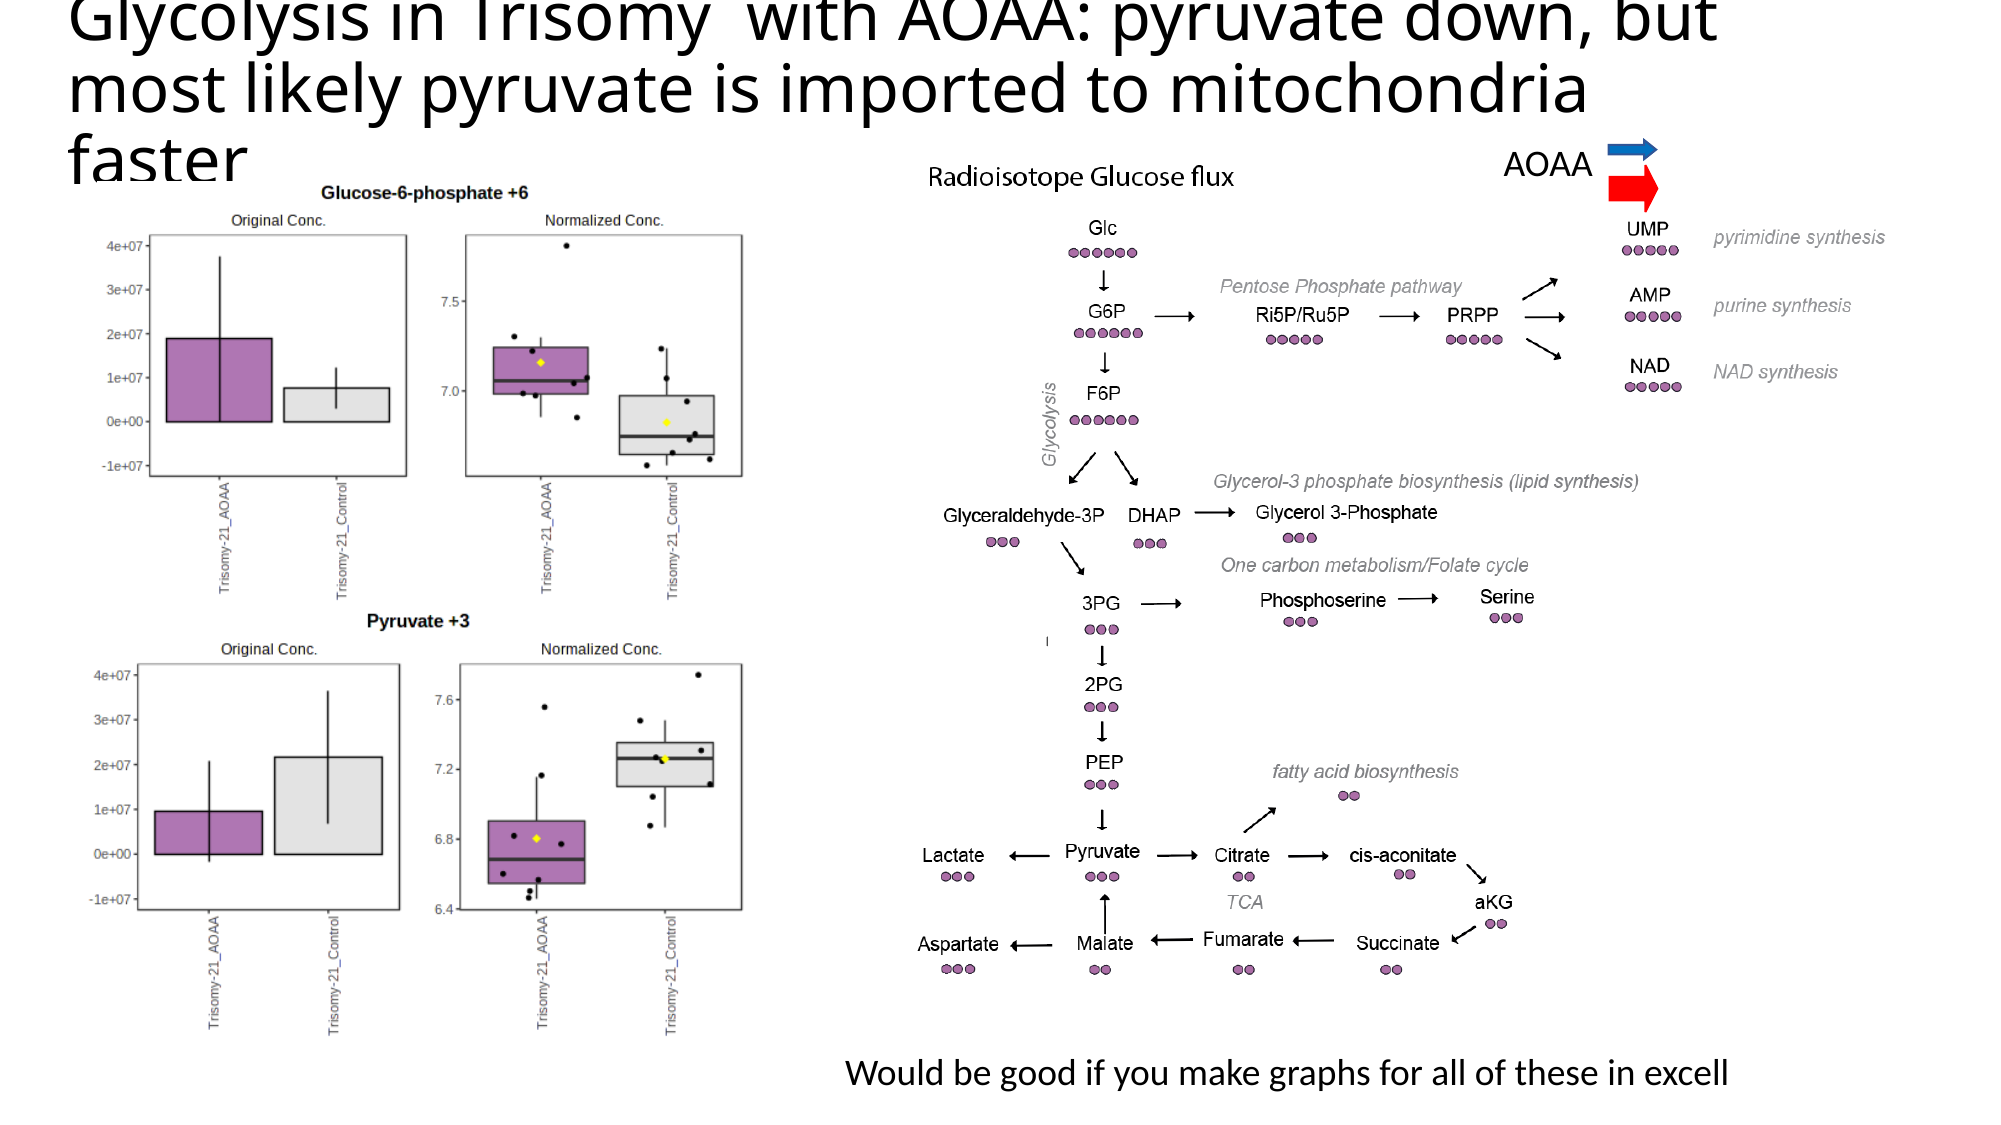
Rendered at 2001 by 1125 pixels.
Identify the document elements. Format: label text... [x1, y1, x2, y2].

text_box [1609, 165, 1658, 213]
picture [84, 609, 751, 1041]
text_box AOAA [1488, 131, 1608, 192]
picture [890, 143, 1982, 1013]
picture [97, 181, 751, 605]
text_box Would be good if you make graphs for all of these in excell [830, 1040, 1746, 1101]
title Glycolysis in Trisomy with AOAA: pyruvate down, but most likely pyruvate is imported to mitochondria faster [52, 0, 1778, 193]
text_box [1608, 140, 1657, 160]
